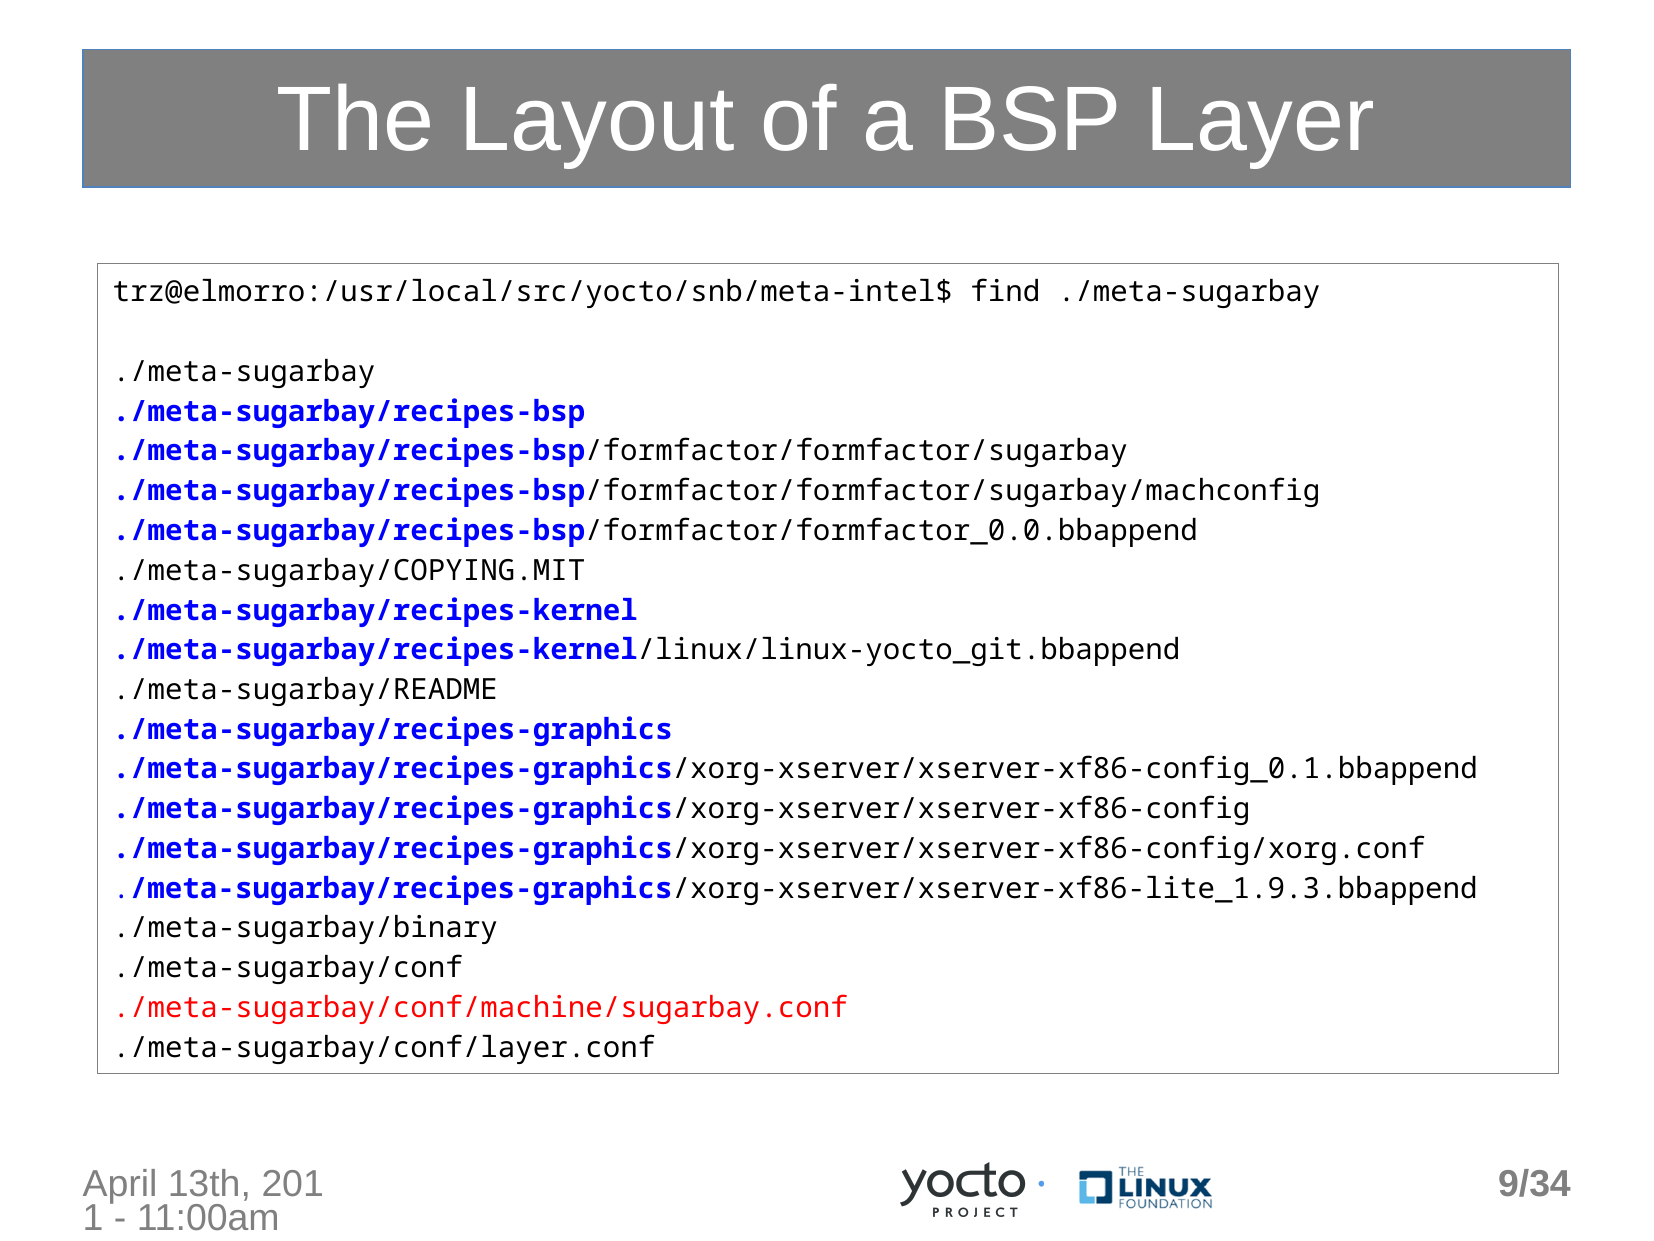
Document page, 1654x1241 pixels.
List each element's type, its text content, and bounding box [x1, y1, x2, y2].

title The Layout of a BSP Layer [82, 49, 1571, 188]
picture [1075, 1162, 1215, 1211]
text_box trz@elmorro:/usr/local/src/yocto/snb/meta-intel$ find ./meta-sugarbay ./meta-sugarbay ./meta-sugarbay/recipes-bsp ./meta-sugarbay/recipes-bsp/formfactor/formfactor/sugarbay ./meta-sugarbay/recipes-bsp/formfactor/formfactor/sugarbay/machconfig ./meta-sugarbay/recipes-bsp/formfactor/formfactor_0.0.bbappend ./meta-sugarbay/COPYING.MIT ./meta-sugarbay/recipes-kernel ./meta-sugarbay/recipes-kernel/linux/linux-yocto_git.bbappend ./meta-sugarbay/README ./meta-sugarbay/recipes-graphics ./meta-sugarbay/recipes-graphics/xorg-xserver/xserver-xf86-config_0.1.bbappend ./meta-sugarbay/recipes-graphics/xorg-xserver/xserver-xf86-config ./meta-sugarbay/recipes-graphics/xorg-xserver/xserver-xf86-config/xorg.conf ./meta-sugarbay/recipes-graphics/xorg-xserver/xserver-xf86-lite_1.9.3.bbappend ./meta-sugarbay/binary ./meta-sugarbay/conf ./meta-sugarbay/conf/machine/sugarbay.conf ./meta-sugarbay/conf/layer.conf [97, 263, 1559, 964]
picture [900, 1162, 1044, 1217]
